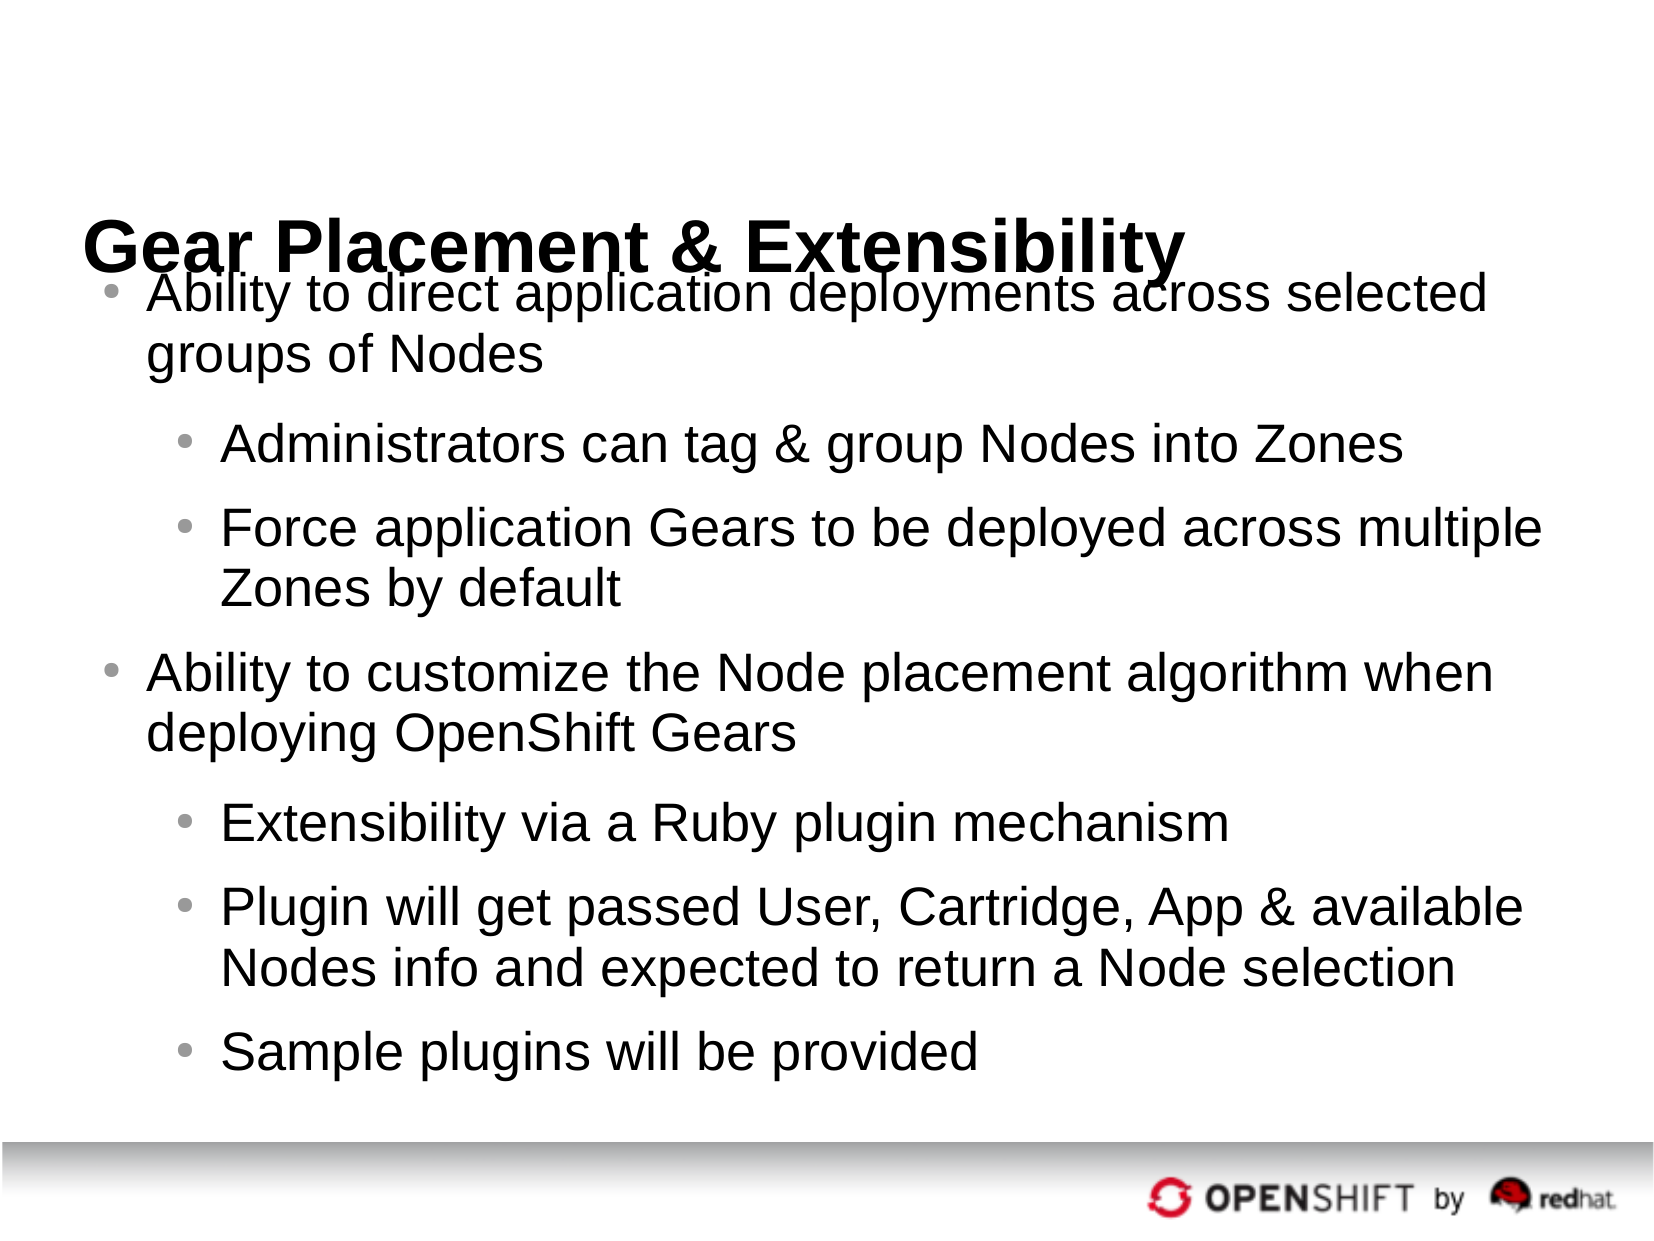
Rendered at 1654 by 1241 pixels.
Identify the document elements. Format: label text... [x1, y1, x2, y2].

title Gear Placement & Extensibility [82, 37, 1571, 226]
picture [2, 1142, 1654, 1241]
list Ability to direct application deployments across selected groups of Nodes Administrators can tag & group Nodes into Zones Force application Gears to be deployed across multiple Zones by default Ability to customize the Node placement algorithm when deploying OpenShift Gears Extensibility via a Ruby plugin mechanism Plugin will get passed User, Cartridge, App & available Nodes info and expected to return a Node selection Sample plugins will be provided [86, 262, 1576, 1082]
